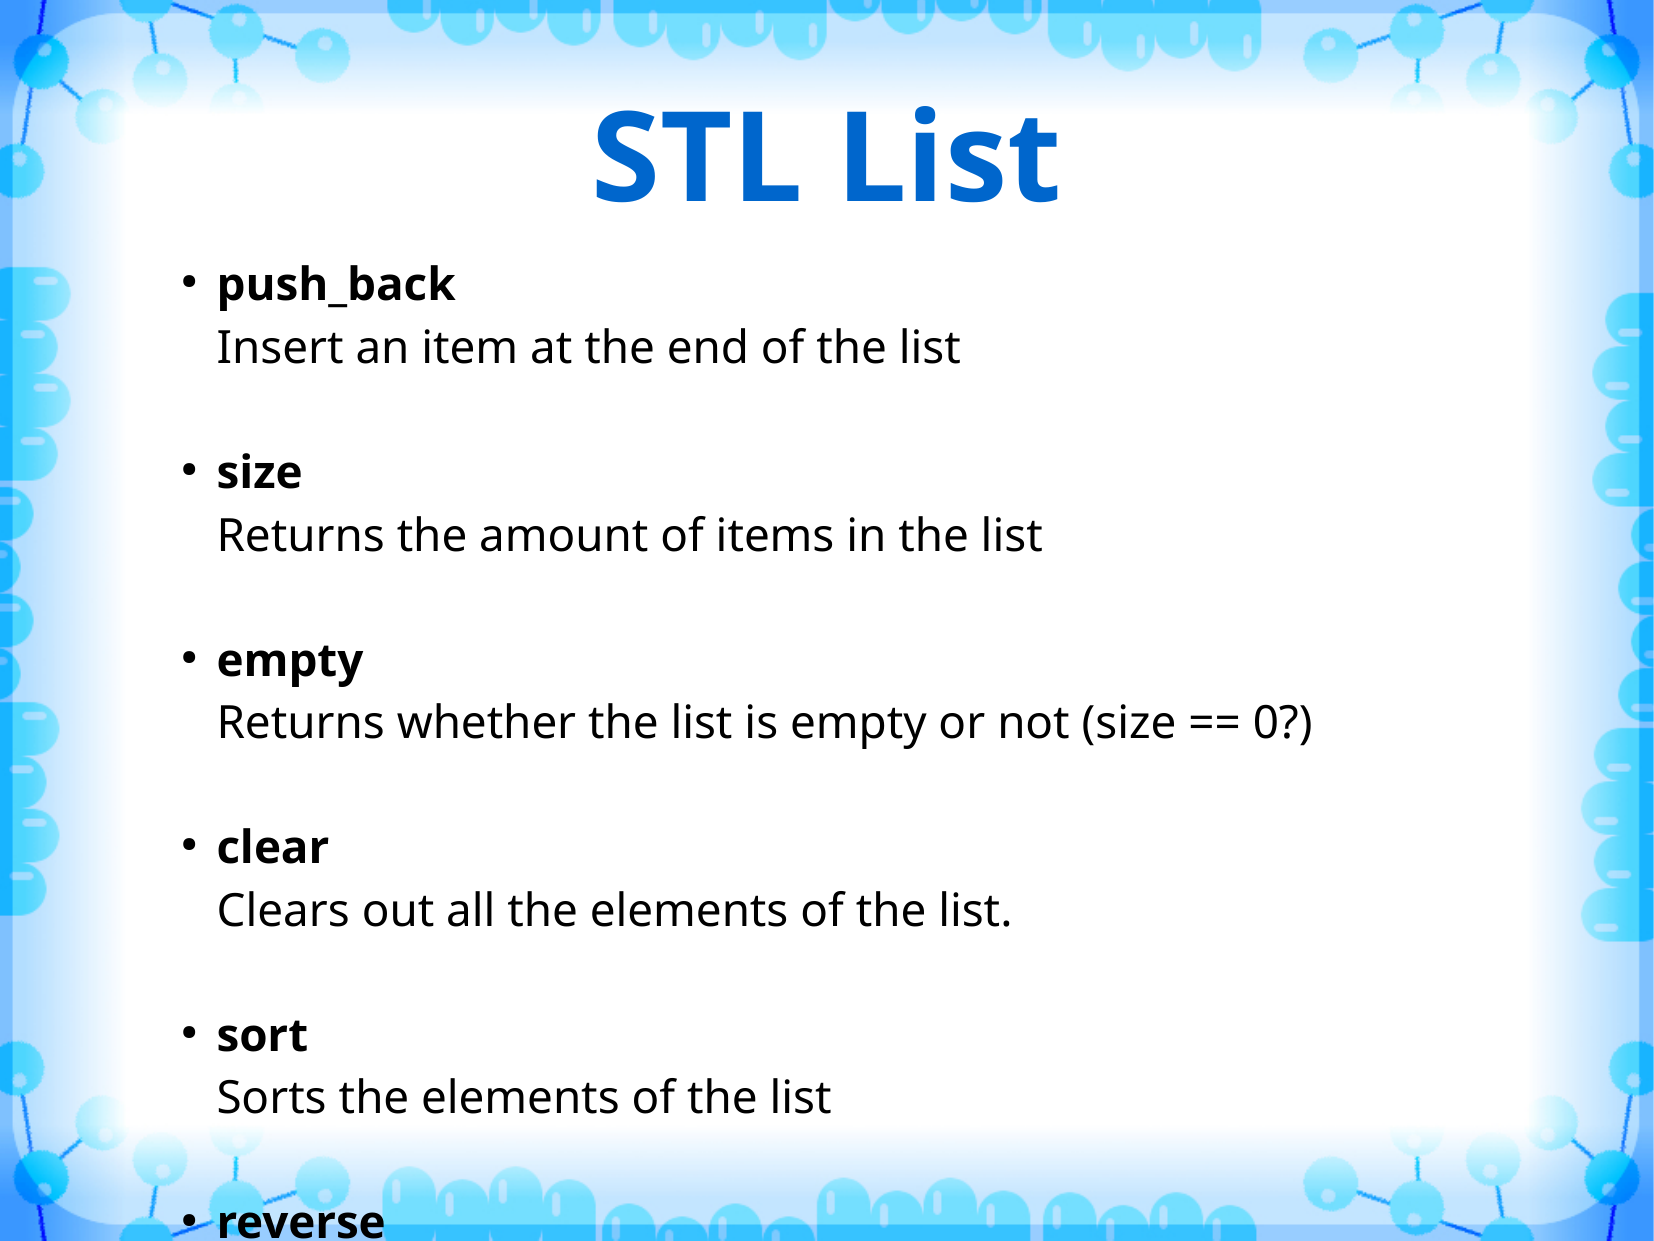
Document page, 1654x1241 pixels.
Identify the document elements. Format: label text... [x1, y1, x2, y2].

text_box push_back Insert an item at the end of the list size Returns the amount of items in the list empty Returns whether the list is empty or not (size == 0?) clear Clears out all the elements of the list. sort Sorts the elements of the list reverse Reverses the order of elements in the list. [181, 251, 1566, 1128]
title STL List [82, 49, 1571, 257]
picture [0, 0, 1654, 1241]
